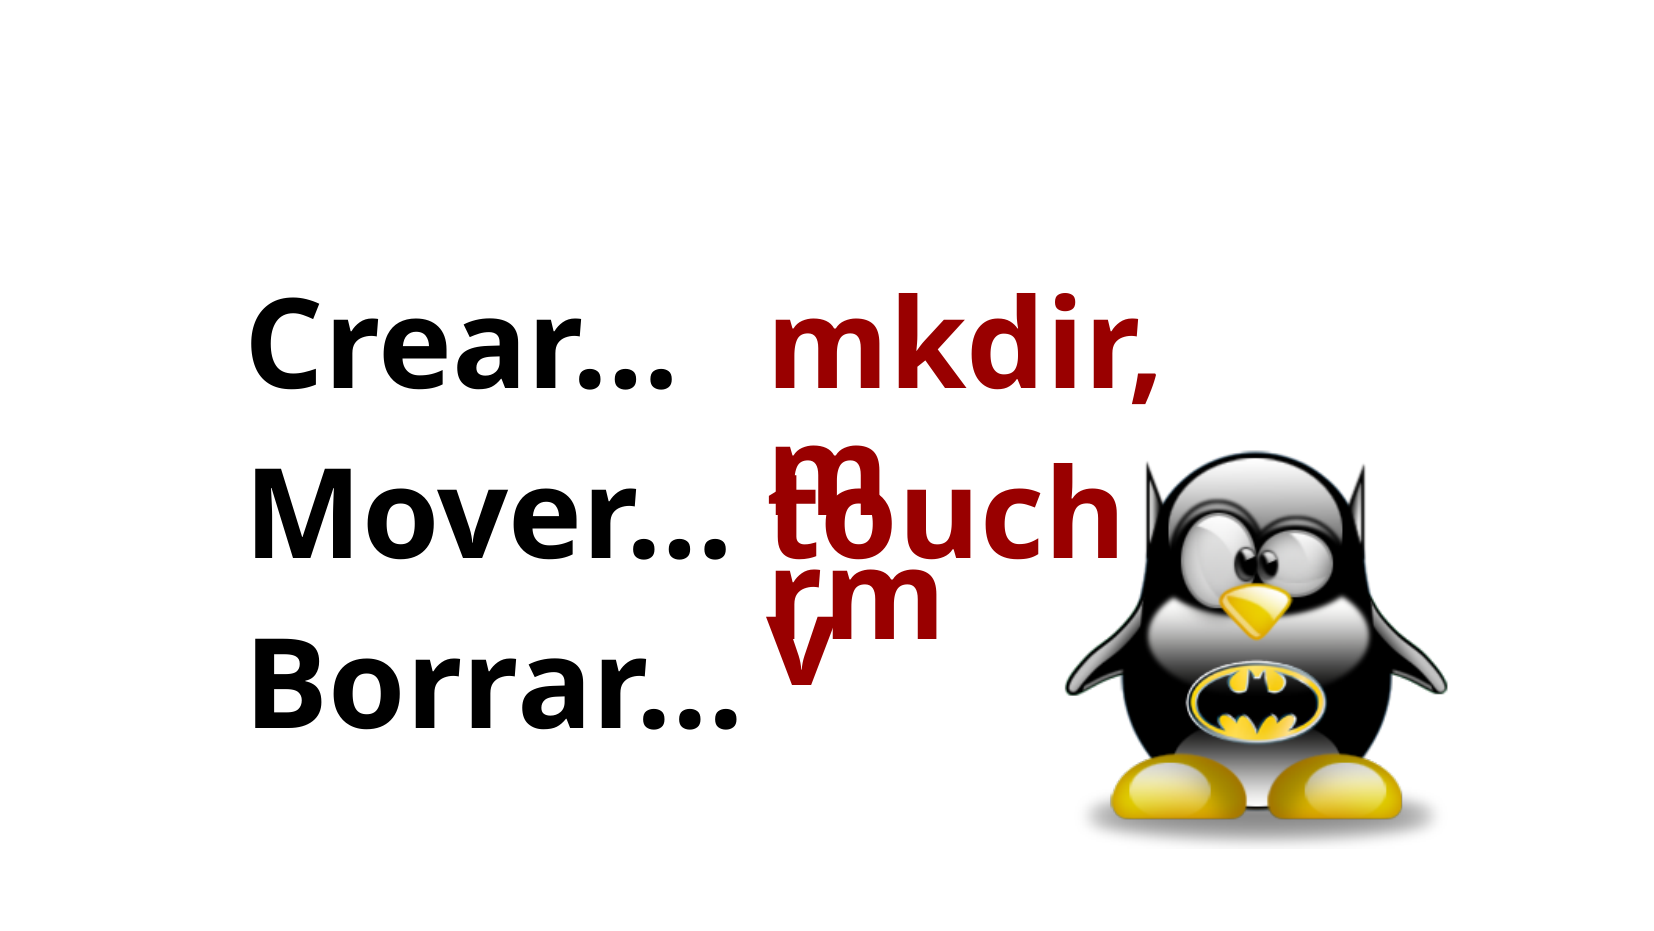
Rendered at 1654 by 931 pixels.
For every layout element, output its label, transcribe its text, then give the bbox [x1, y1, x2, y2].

picture [1056, 449, 1457, 850]
text_box Crear… Mover… Borrar... [970, 246, 1486, 638]
text_box mkdir, touch [751, 246, 1452, 387]
text_box rm [751, 498, 970, 639]
text_box Crear… Mover… Borrar... [229, 246, 751, 638]
text_box mv [751, 387, 970, 498]
